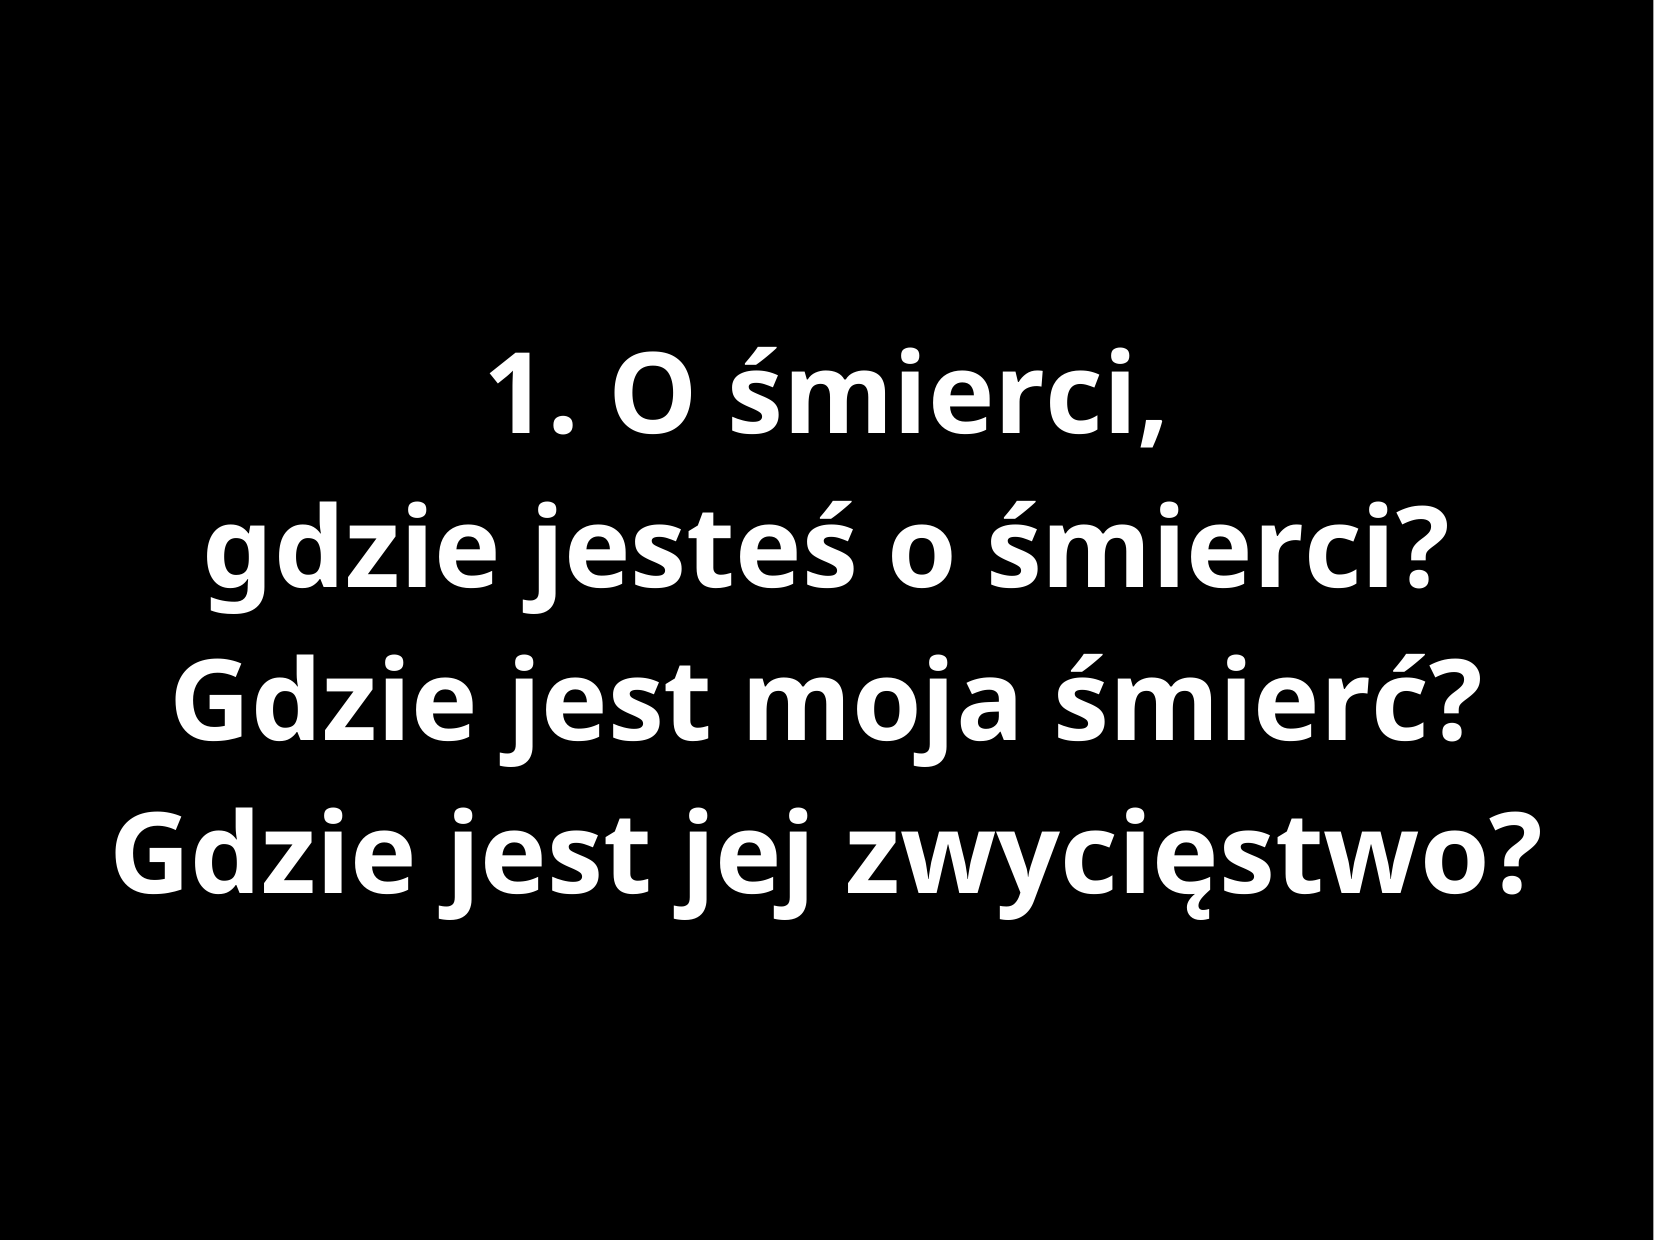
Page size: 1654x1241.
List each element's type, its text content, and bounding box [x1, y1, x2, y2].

title 1. O śmierci, gdzie jesteś o śmierci? Gdzie jest moja śmierć? Gdzie jest jej zwycięstwo? [0, 0, 1654, 1241]
